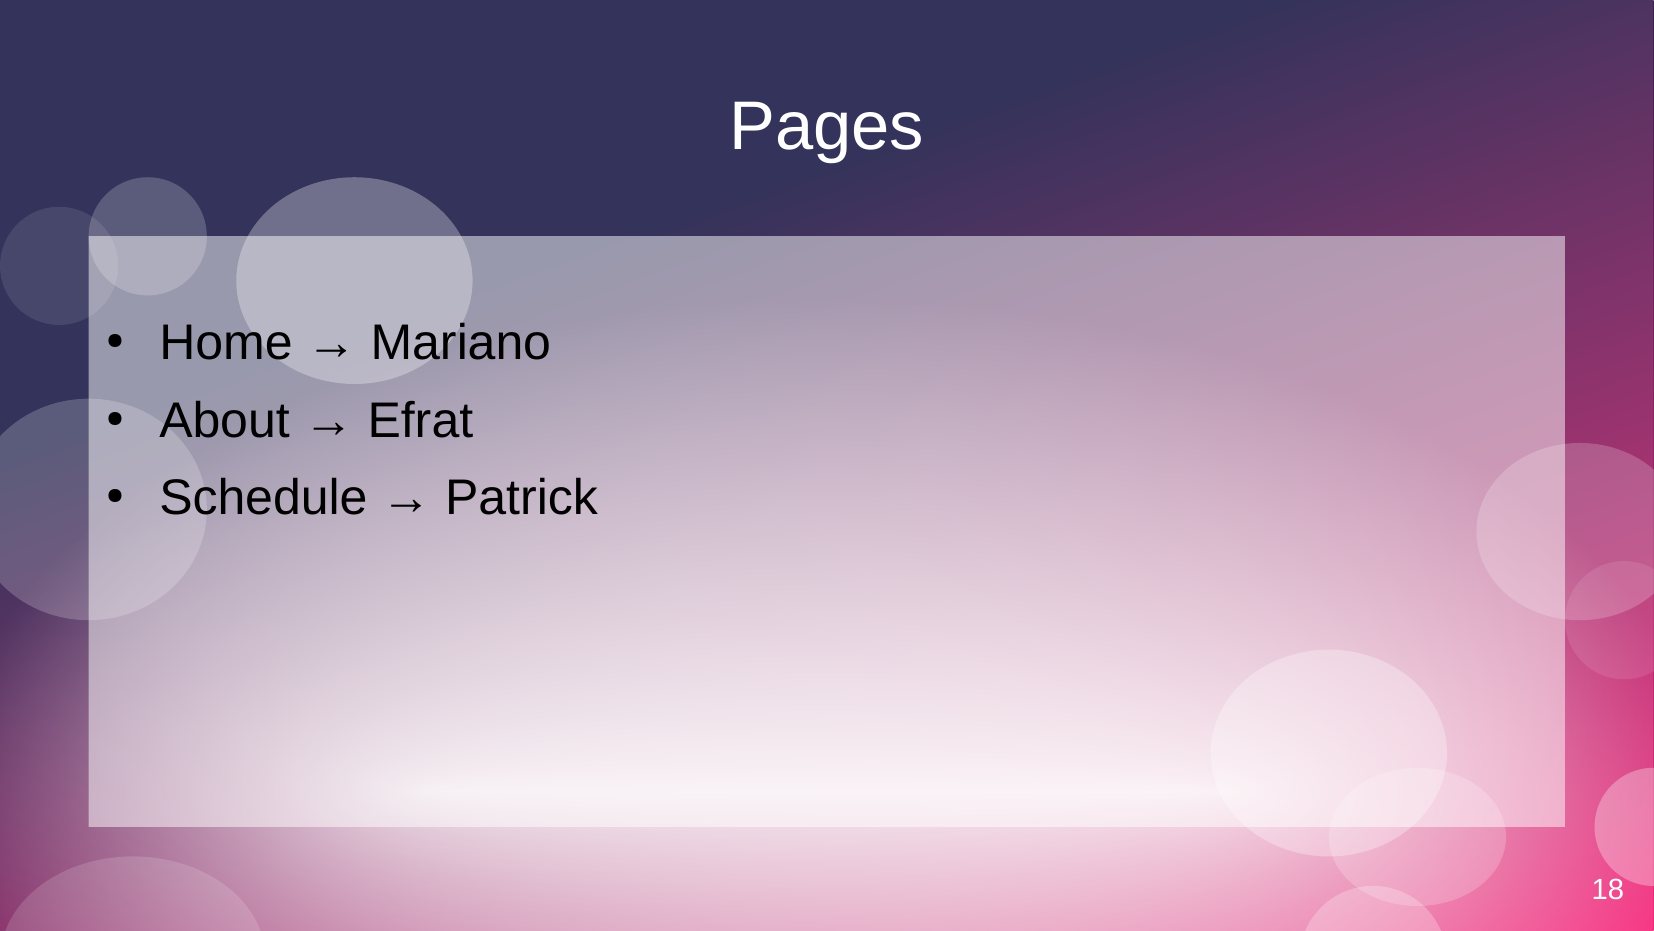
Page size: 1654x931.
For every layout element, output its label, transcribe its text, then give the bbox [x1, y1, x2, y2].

list Home → Mariano About → Efrat Schedule → Patrick [88, 236, 1565, 827]
title Pages [88, 44, 1565, 207]
